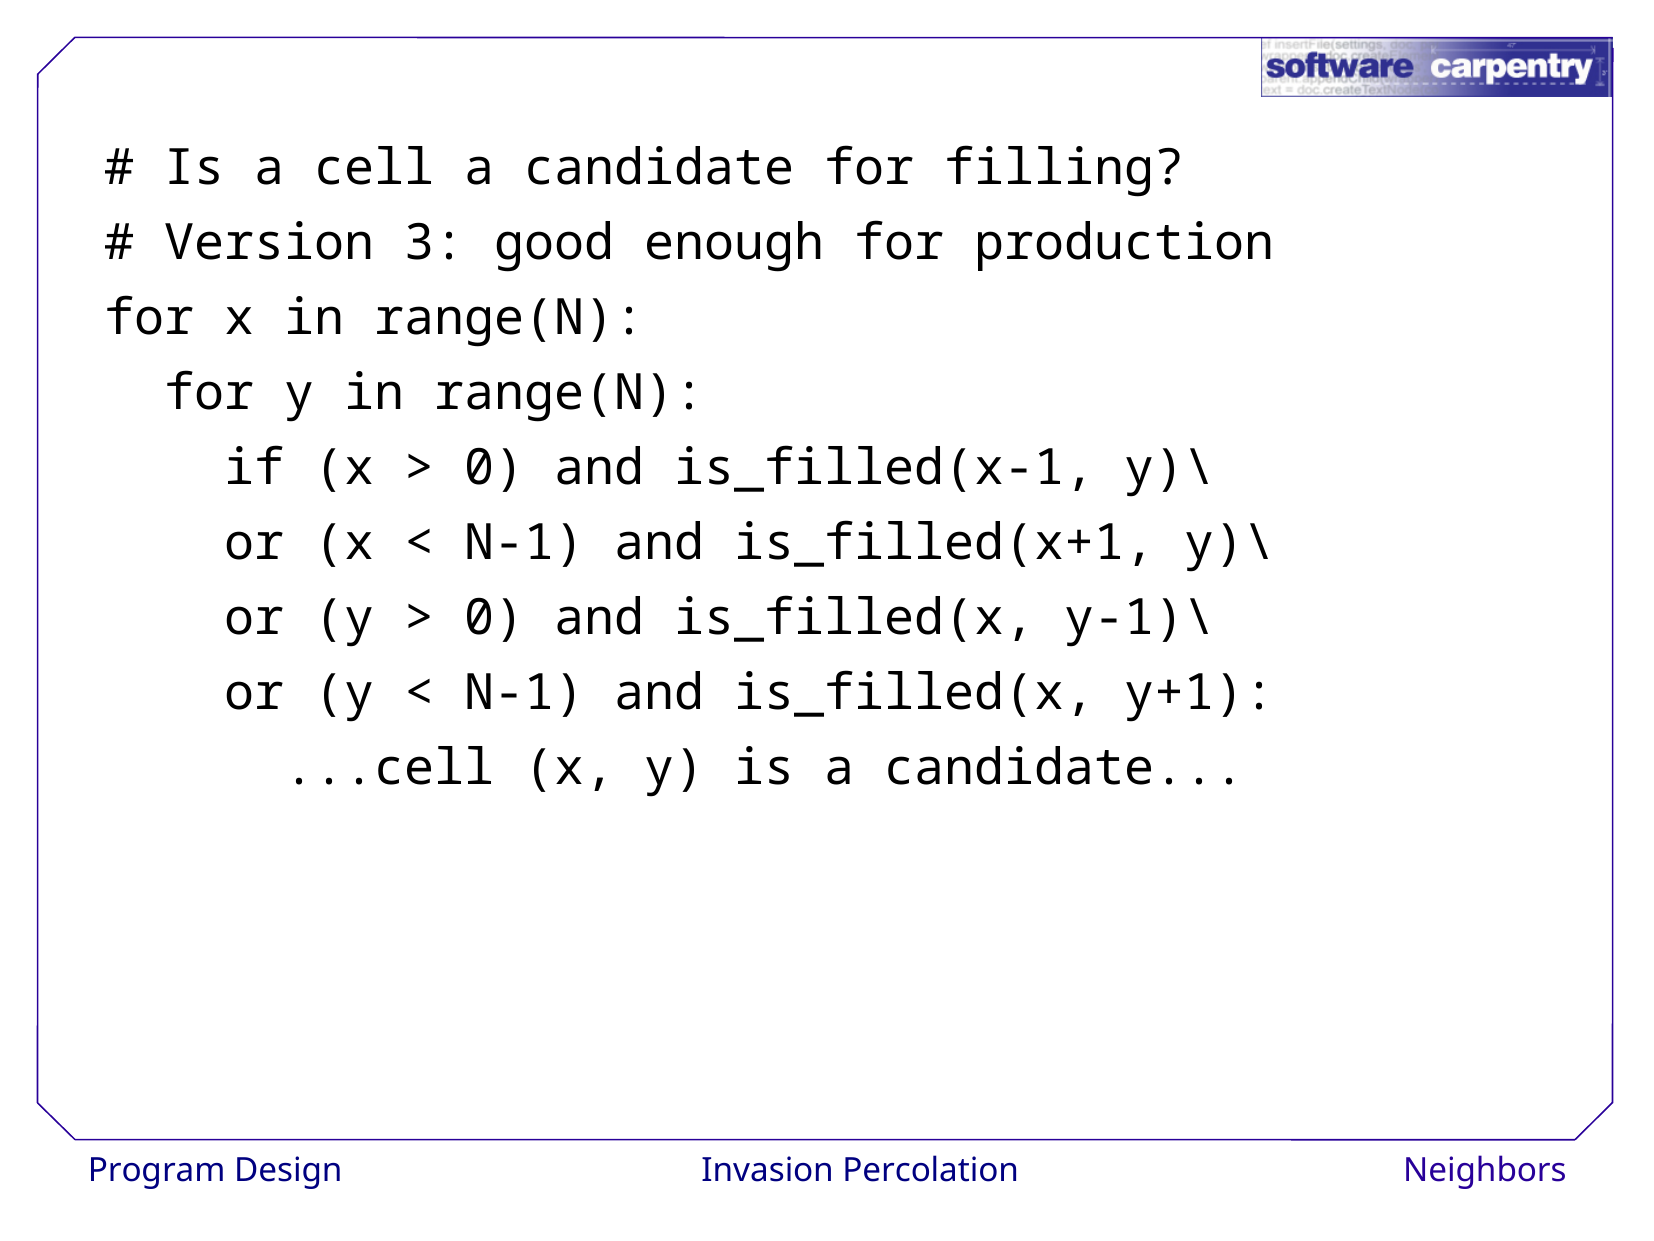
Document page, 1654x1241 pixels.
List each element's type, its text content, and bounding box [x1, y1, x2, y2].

picture [1261, 39, 1613, 97]
text_box # Is a cell a candidate for filling? # Version 3: good enough for production for x in range(N): for y in range(N): if (x > 0) and is_filled(x-1, y)\ or (x < N-1) and is_filled(x+1, y)\ or (y > 0) and is_filled(x, y-1)\ or (y < N-1) and is_filled(x, y+1): ...cell (x, y) is a candidate... [89, 112, 1508, 999]
